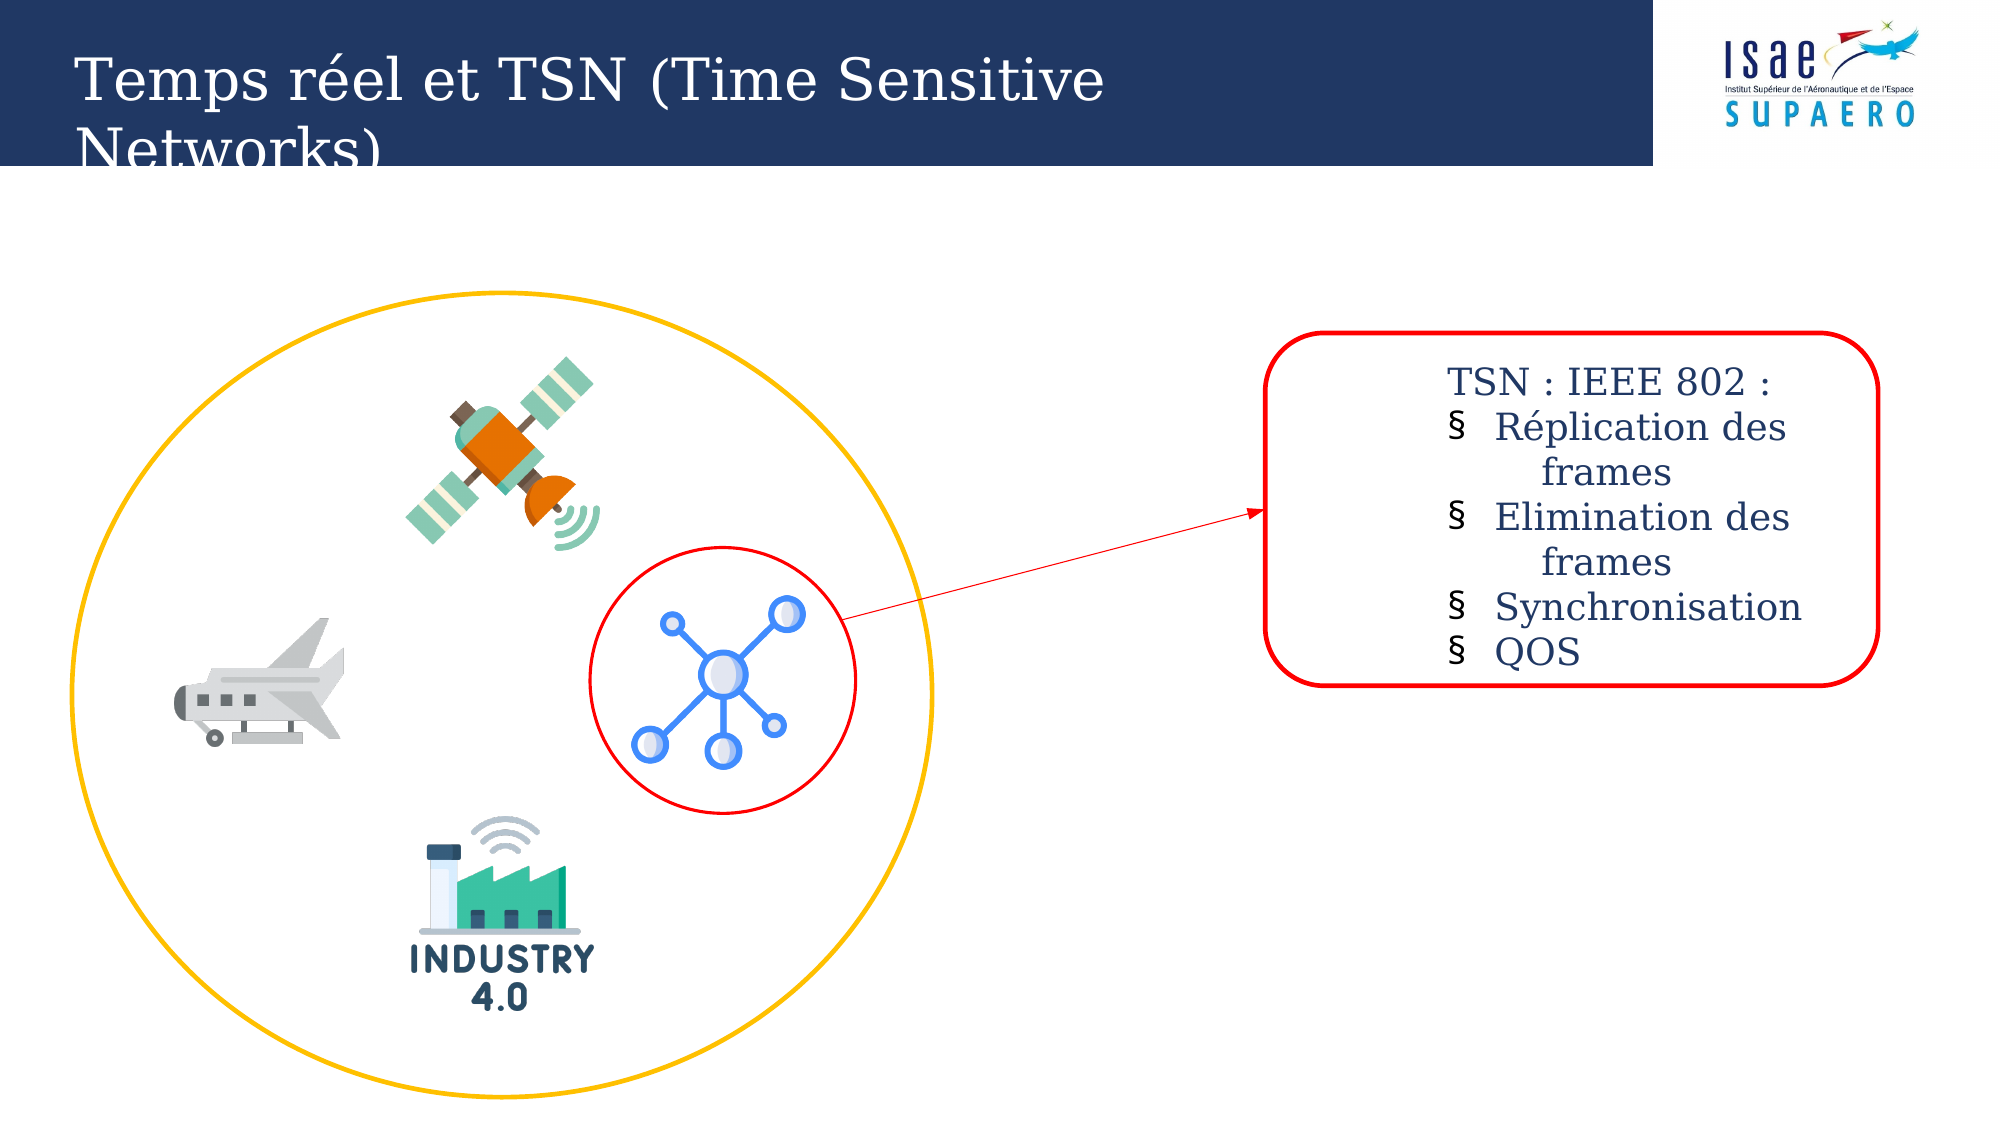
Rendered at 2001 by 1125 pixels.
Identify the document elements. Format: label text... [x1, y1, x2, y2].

text_box TSN : IEEE 802 : Réplication des frames Elimination des frames Synchronisation QOS [1265, 332, 1879, 686]
text_box Temps réel et TSN (Time Sensitive Networks) [59, 35, 1378, 121]
picture [405, 356, 600, 552]
text_box [242, 142, 259, 165]
picture [405, 816, 600, 1011]
text_box [202, 149, 214, 165]
text_box [0, 0, 1653, 165]
picture [1653, 0, 2000, 169]
text_box [86, 136, 109, 165]
picture [631, 595, 806, 770]
picture [165, 589, 352, 776]
text_box [134, 142, 150, 152]
text_box [308, 155, 319, 165]
